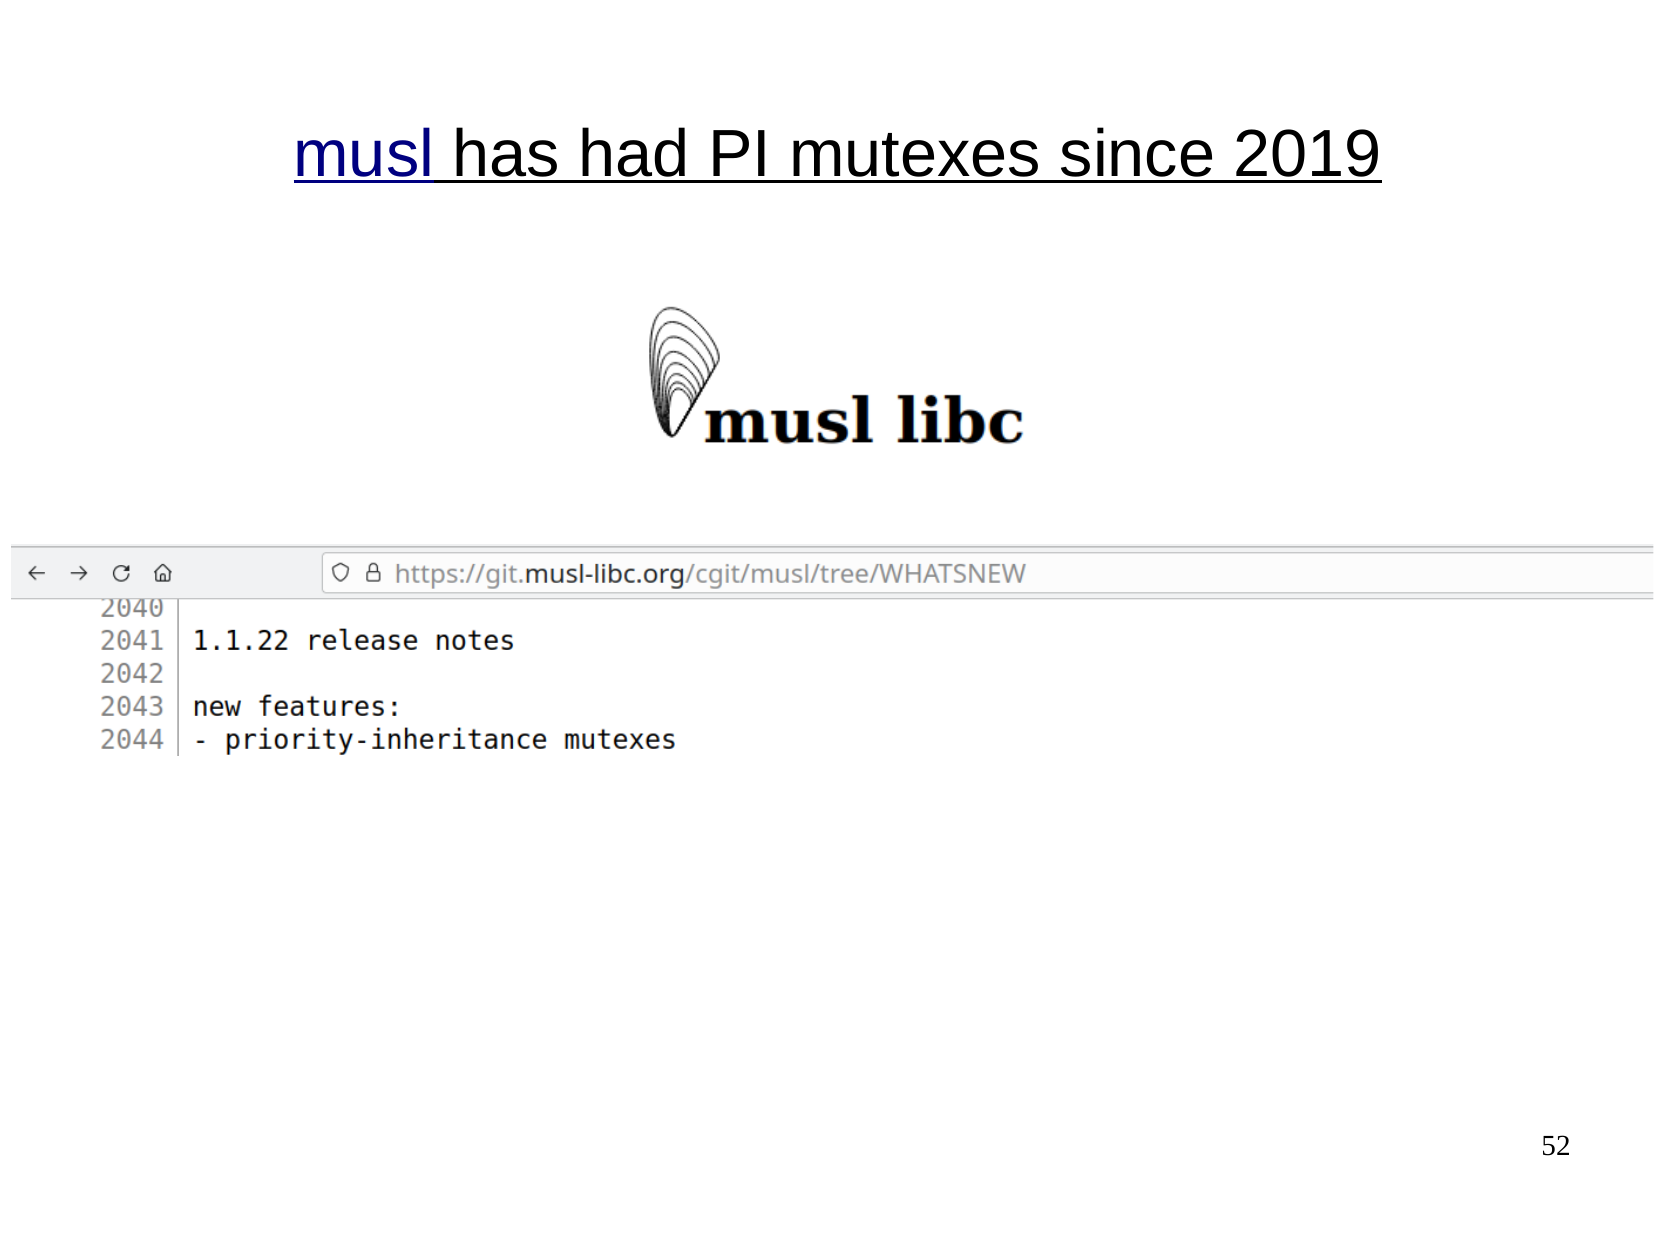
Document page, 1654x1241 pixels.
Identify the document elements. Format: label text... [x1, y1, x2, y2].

picture [487, 268, 1189, 474]
title musl has had PI mutexes since 2019 [94, 49, 1583, 257]
picture [11, 544, 1654, 756]
